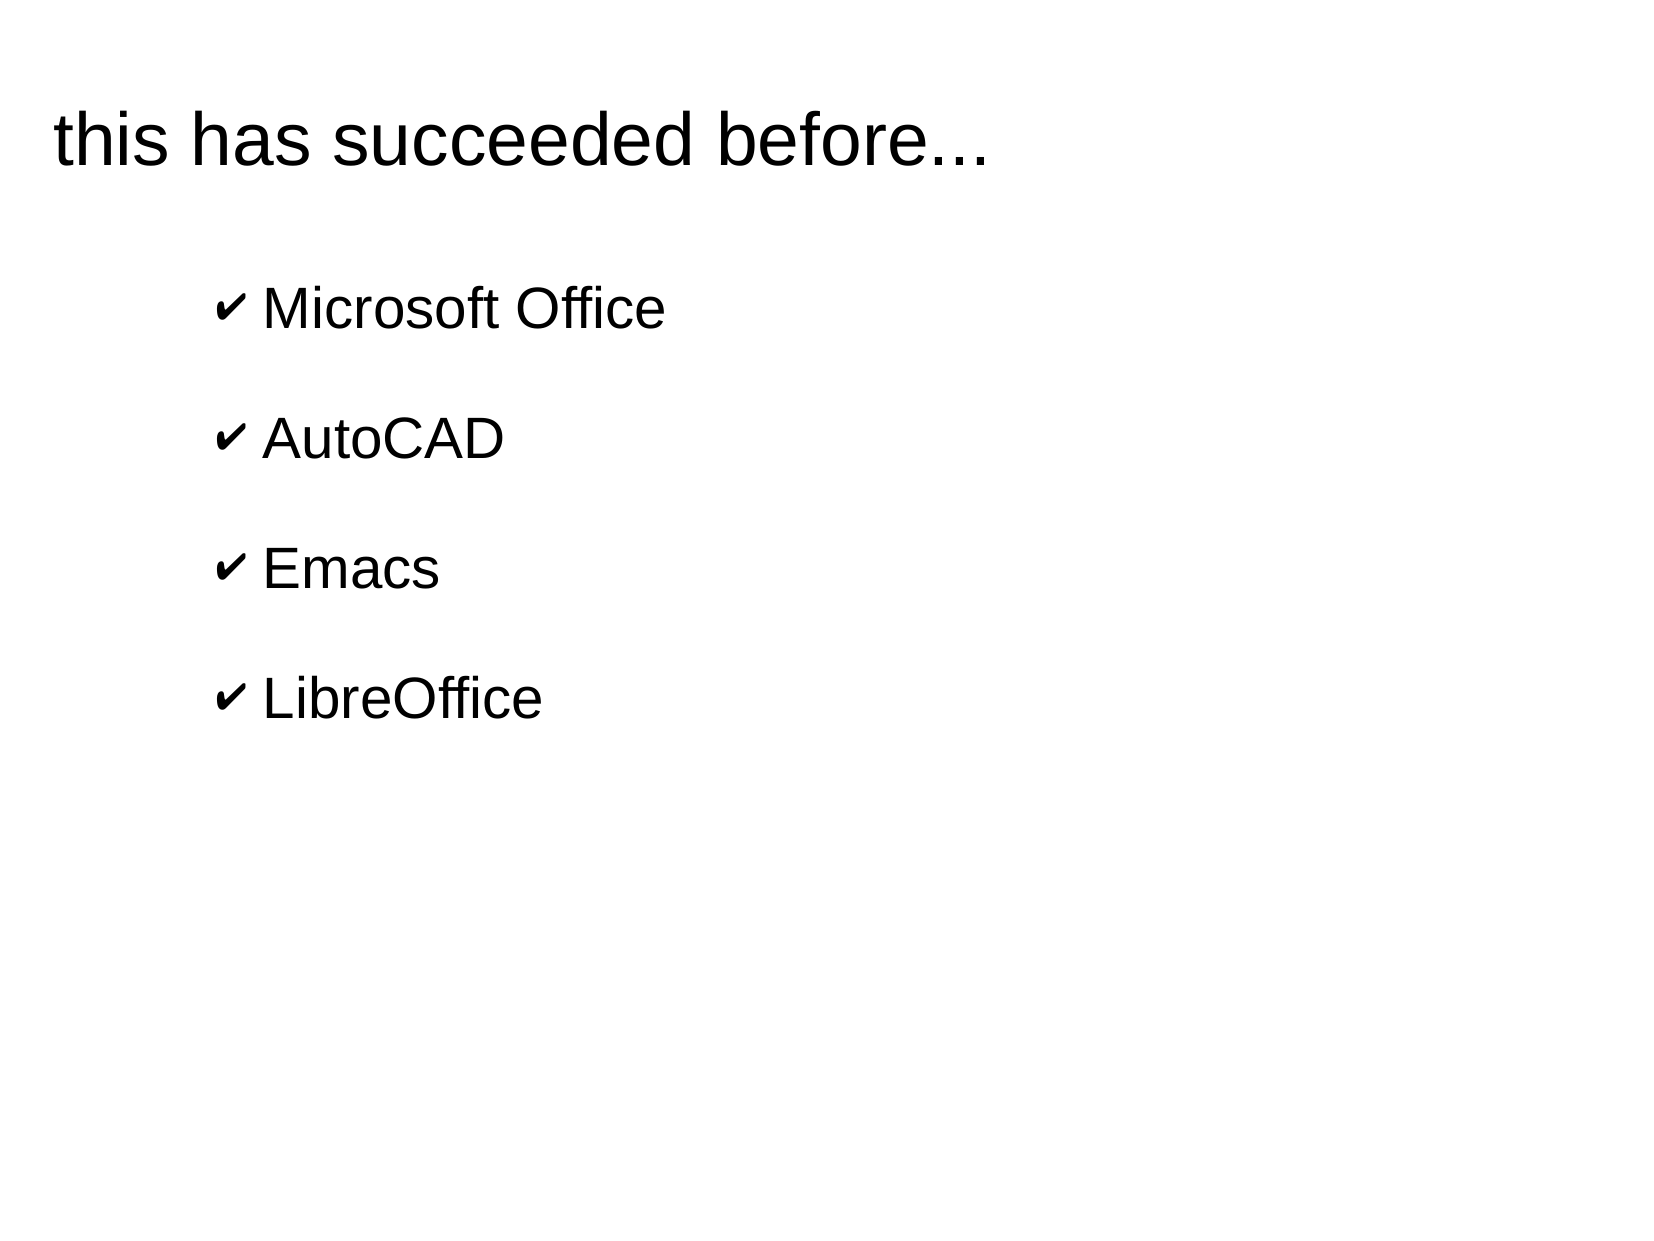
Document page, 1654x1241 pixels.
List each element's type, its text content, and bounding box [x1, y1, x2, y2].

text_box Microsoft Office AutoCAD Emacs LibreOffice [201, 268, 682, 739]
title this has succeeded before... [53, 36, 1601, 244]
